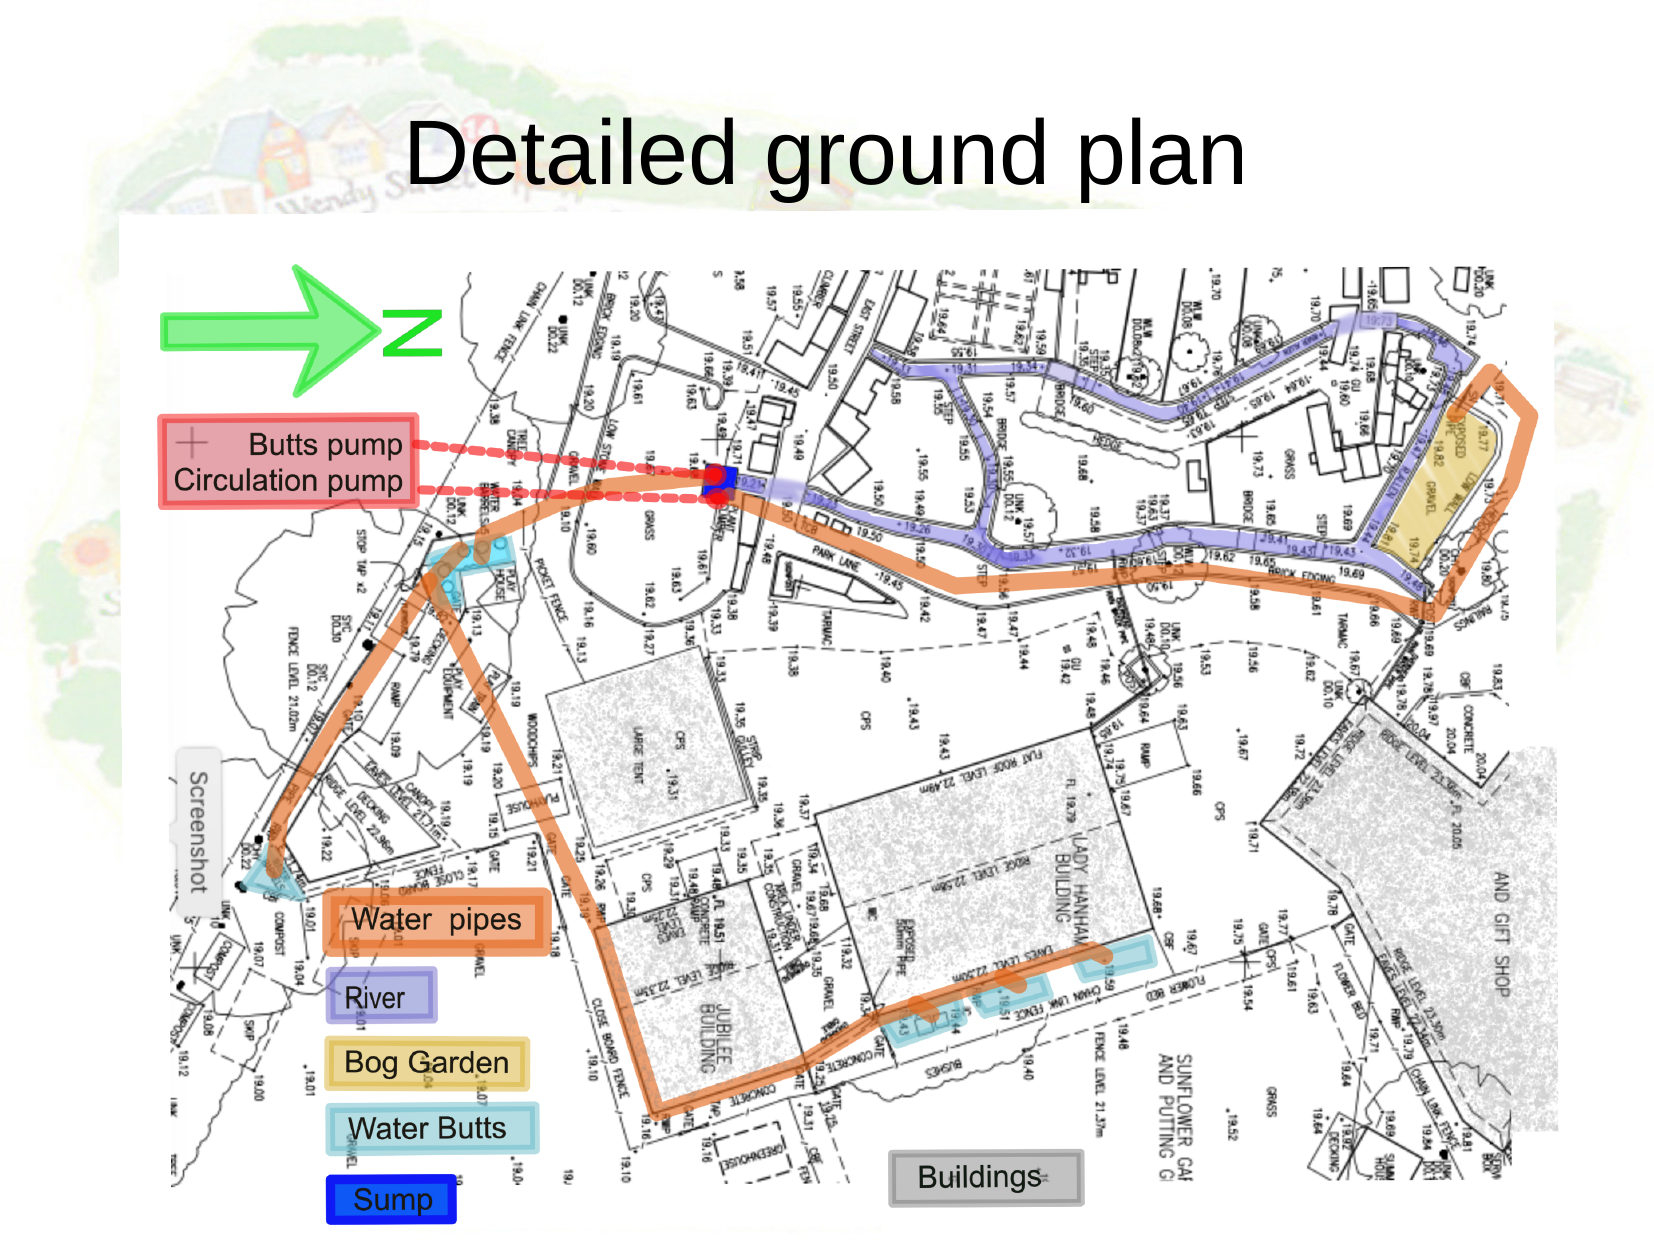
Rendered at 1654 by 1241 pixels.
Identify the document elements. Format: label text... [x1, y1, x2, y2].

picture [0, 0, 1654, 1241]
title Detailed ground plan [82, 49, 1571, 257]
